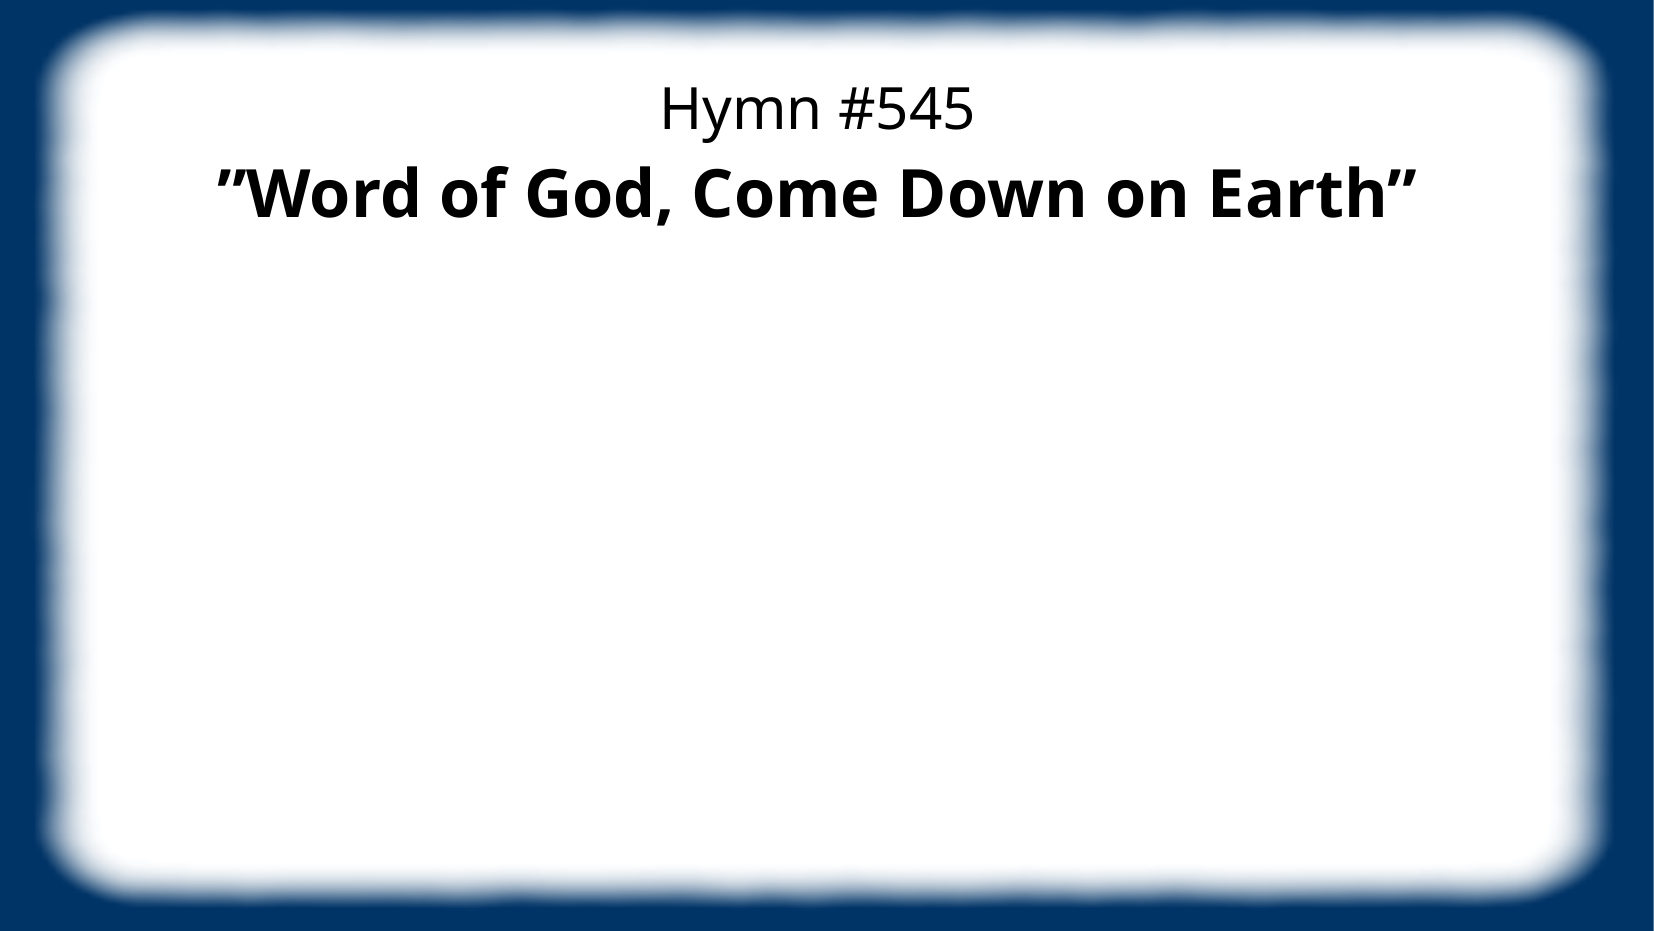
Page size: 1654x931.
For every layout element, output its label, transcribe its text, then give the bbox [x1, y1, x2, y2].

text_box Hymn #545 ”Word of God, Come Down on Earth” [105, 60, 1531, 241]
picture [0, 0, 1654, 931]
